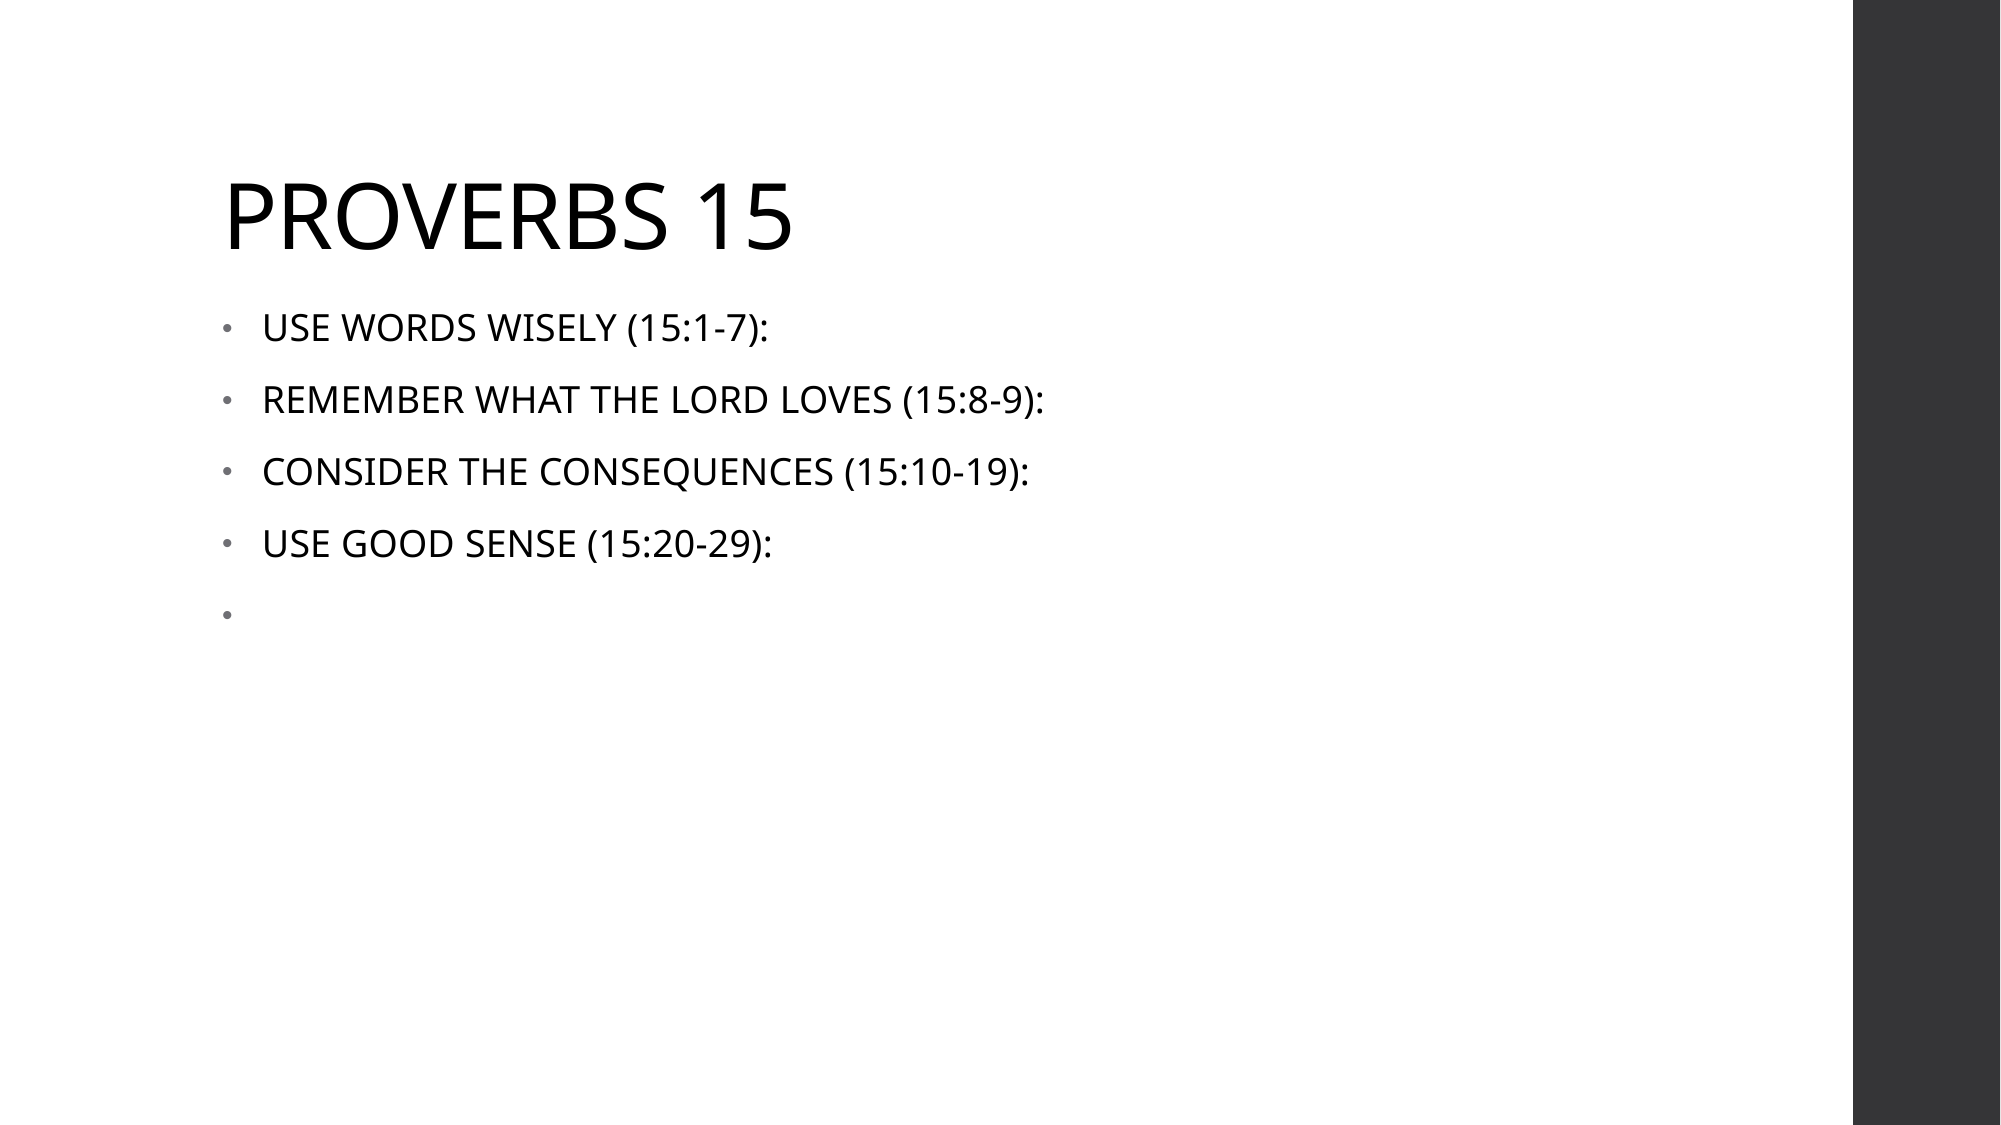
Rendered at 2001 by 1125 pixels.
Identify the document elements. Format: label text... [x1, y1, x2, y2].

list USE WORDS WISELY (15:1-7): REMEMBER WHAT THE LORD LOVES (15:8-9): CONSIDER THE CONSEQUENCES (15:10-19): USE GOOD SENSE (15:20-29): [206, 299, 1617, 1014]
title PROVERBS 15 [206, 60, 1797, 278]
